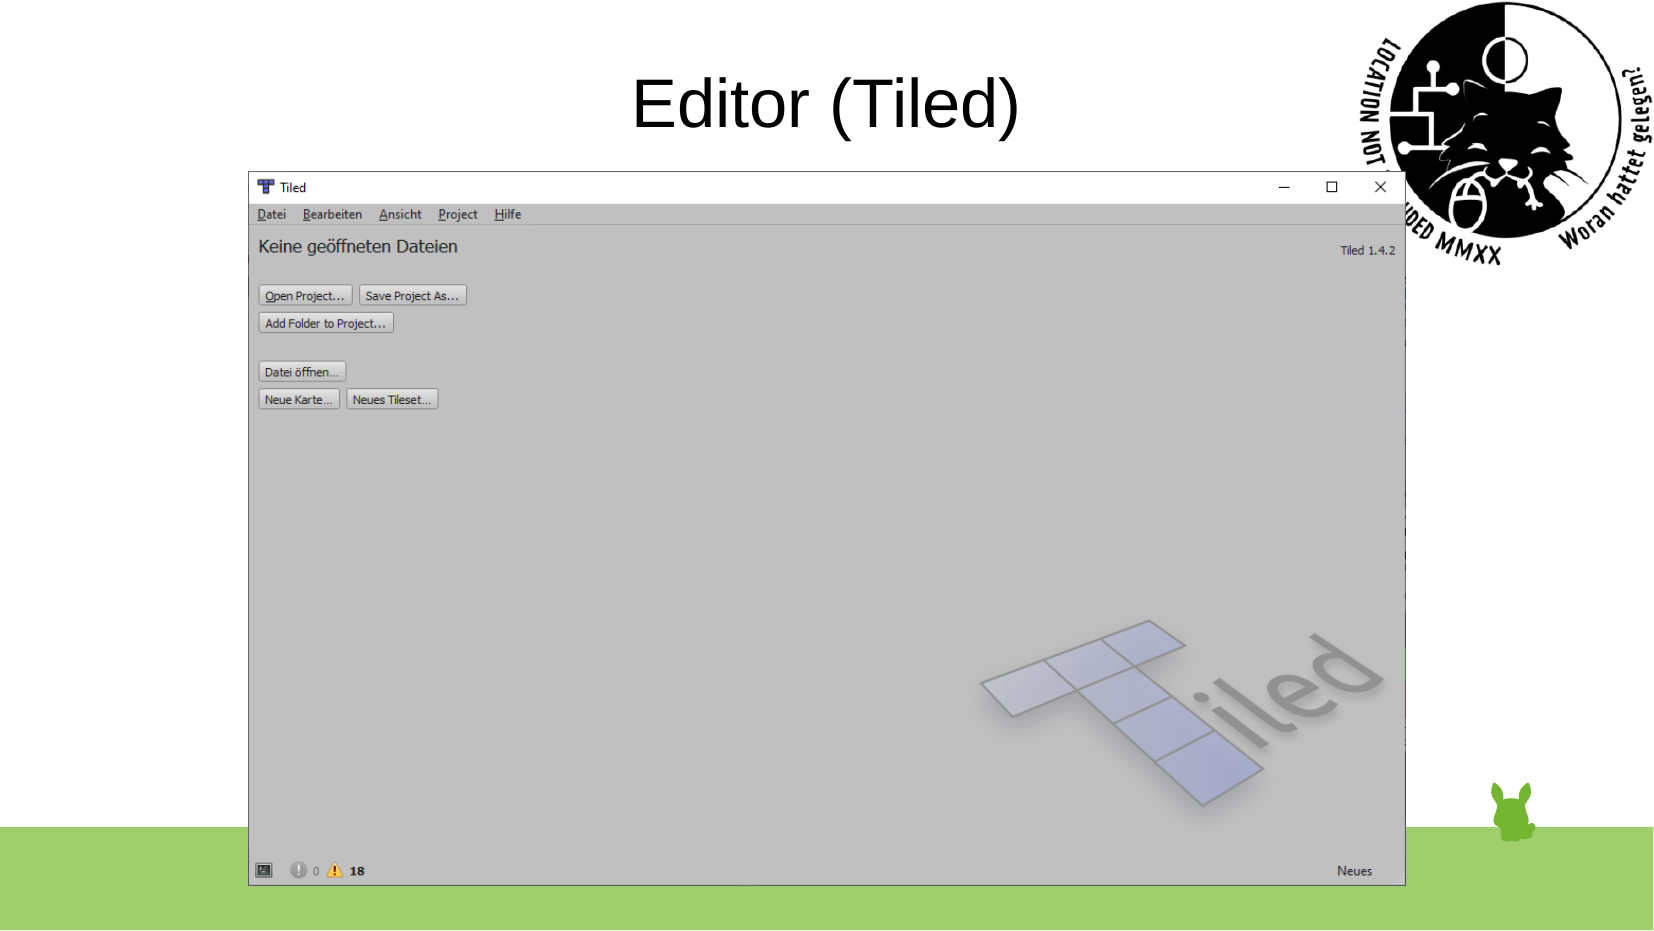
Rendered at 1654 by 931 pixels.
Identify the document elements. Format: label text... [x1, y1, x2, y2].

picture [248, 0, 1654, 886]
title Editor (Tiled) [88, 29, 1565, 178]
